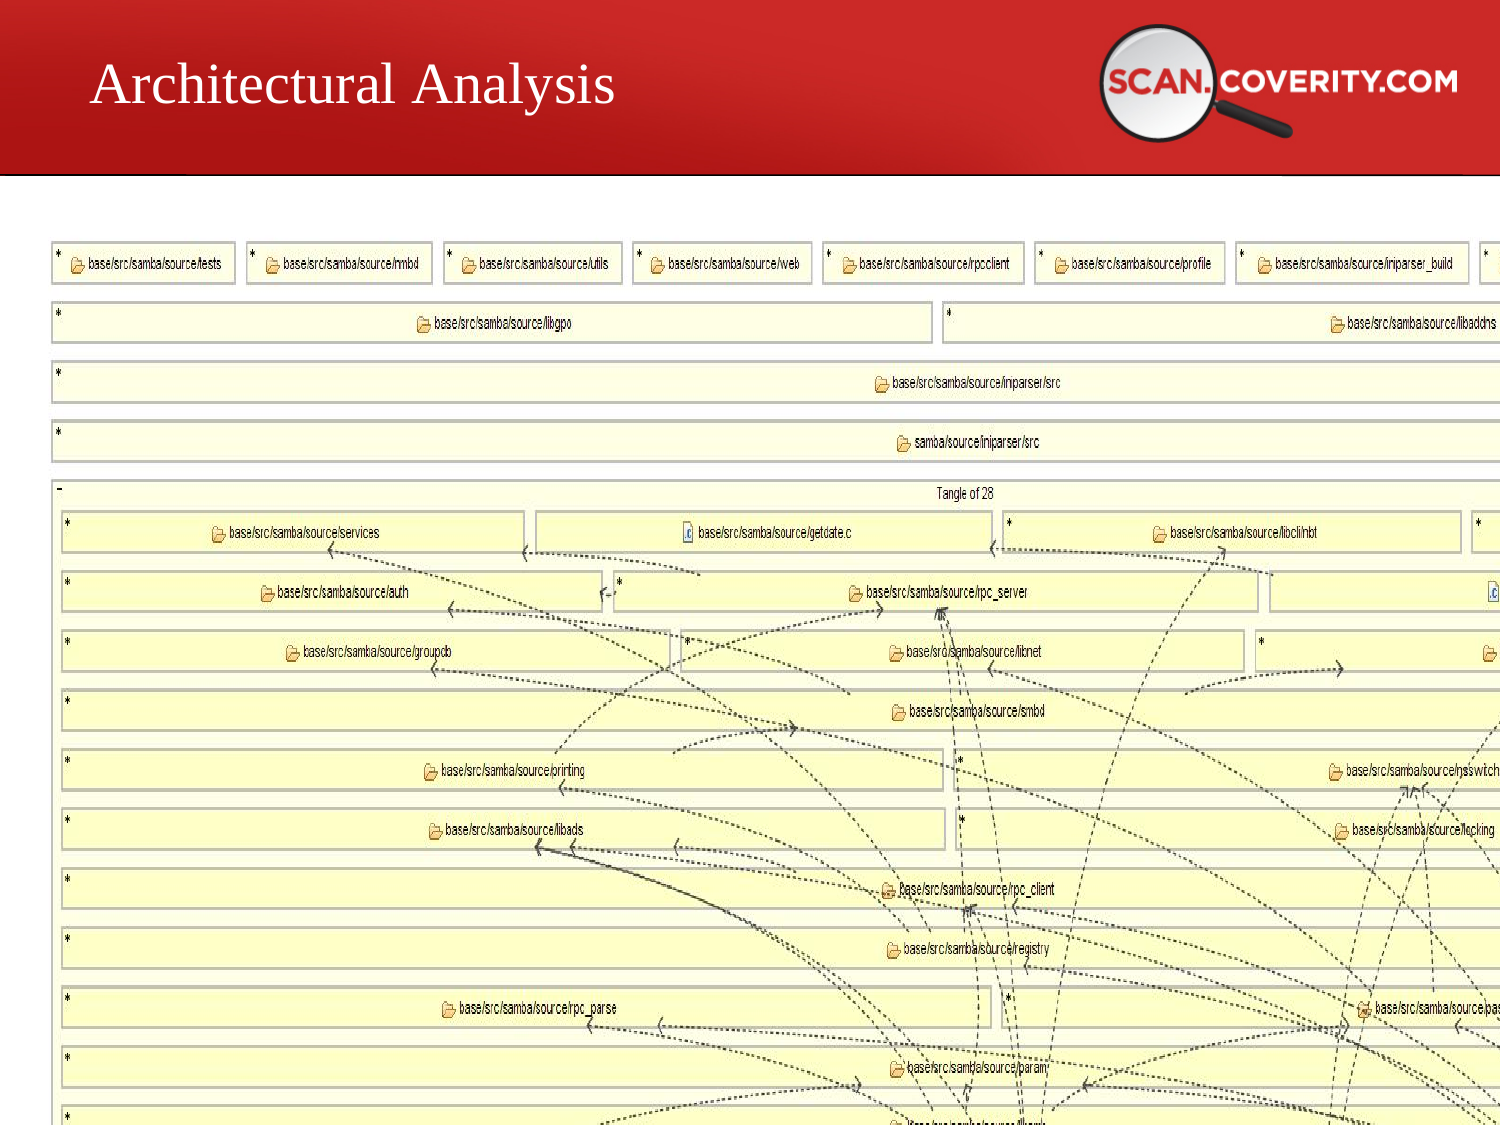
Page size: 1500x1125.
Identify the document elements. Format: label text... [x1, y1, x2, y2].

title Architectural Analysis [74, 24, 1100, 143]
picture [18, 187, 1500, 1125]
picture [0, 0, 1500, 174]
